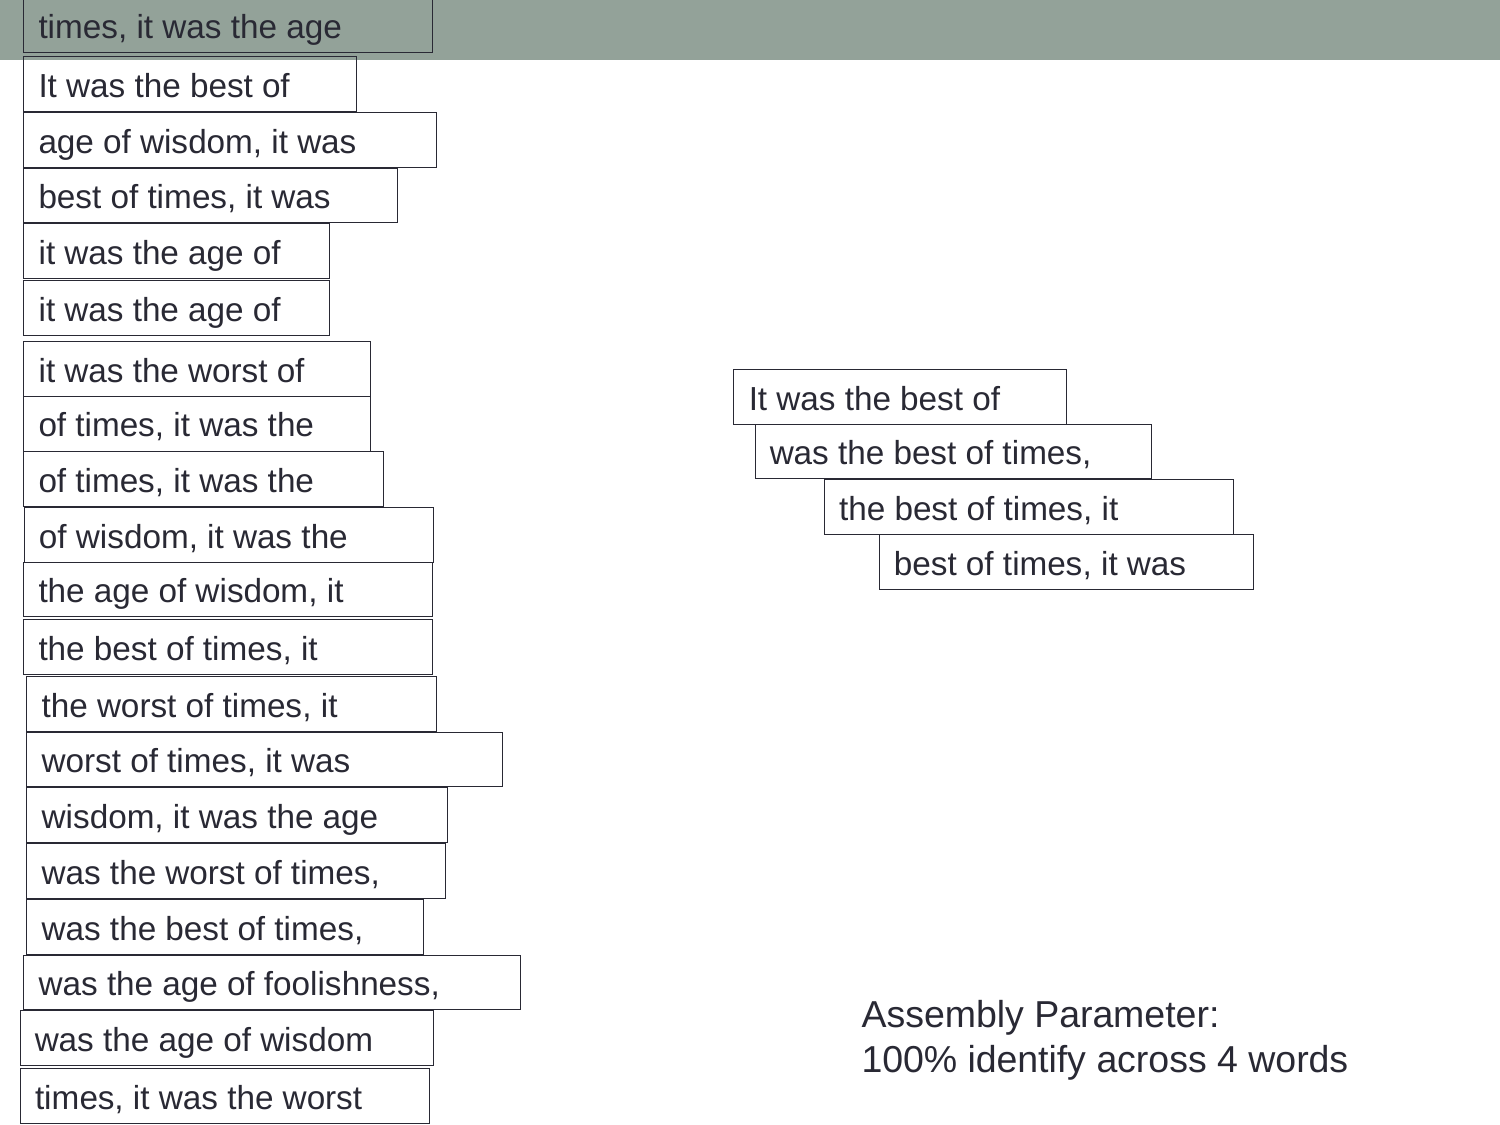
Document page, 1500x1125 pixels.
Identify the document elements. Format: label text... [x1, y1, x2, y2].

text_box best of times, it was [879, 534, 1254, 590]
text_box best of times, it was [23, 168, 398, 223]
text_box was the best of times, [26, 899, 424, 955]
text_box was the age of foolishness, [23, 955, 521, 1010]
text_box worst of times, it was [26, 732, 503, 787]
text_box of times, it was the [23, 451, 384, 507]
text_box It was the best of [23, 56, 357, 112]
text_box wisdom, it was the age [26, 787, 448, 843]
text_box it was the age of [23, 280, 330, 336]
text_box age of wisdom, it was [23, 112, 437, 168]
text_box It was the best of [733, 369, 1067, 425]
text_box of times, it was the [23, 396, 371, 451]
text_box of wisdom, it was the [24, 507, 434, 563]
text_box the age of wisdom, it [23, 562, 433, 617]
text_box the worst of times, it [26, 676, 437, 732]
text_box was the best of times, [755, 424, 1152, 479]
text_box it was the worst of [23, 341, 371, 396]
text_box times, it was the age [23, 0, 433, 53]
text_box times, it was the worst [20, 1068, 430, 1124]
text_box the best of times, it [824, 479, 1234, 535]
text_box was the age of wisdom [20, 1010, 434, 1066]
text_box was the worst of times, [26, 843, 446, 899]
text_box it was the age of [23, 223, 330, 279]
text_box Assembly Parameter: 100% identify across 4 words [846, 982, 1442, 1088]
text_box the best of times, it [23, 619, 433, 675]
